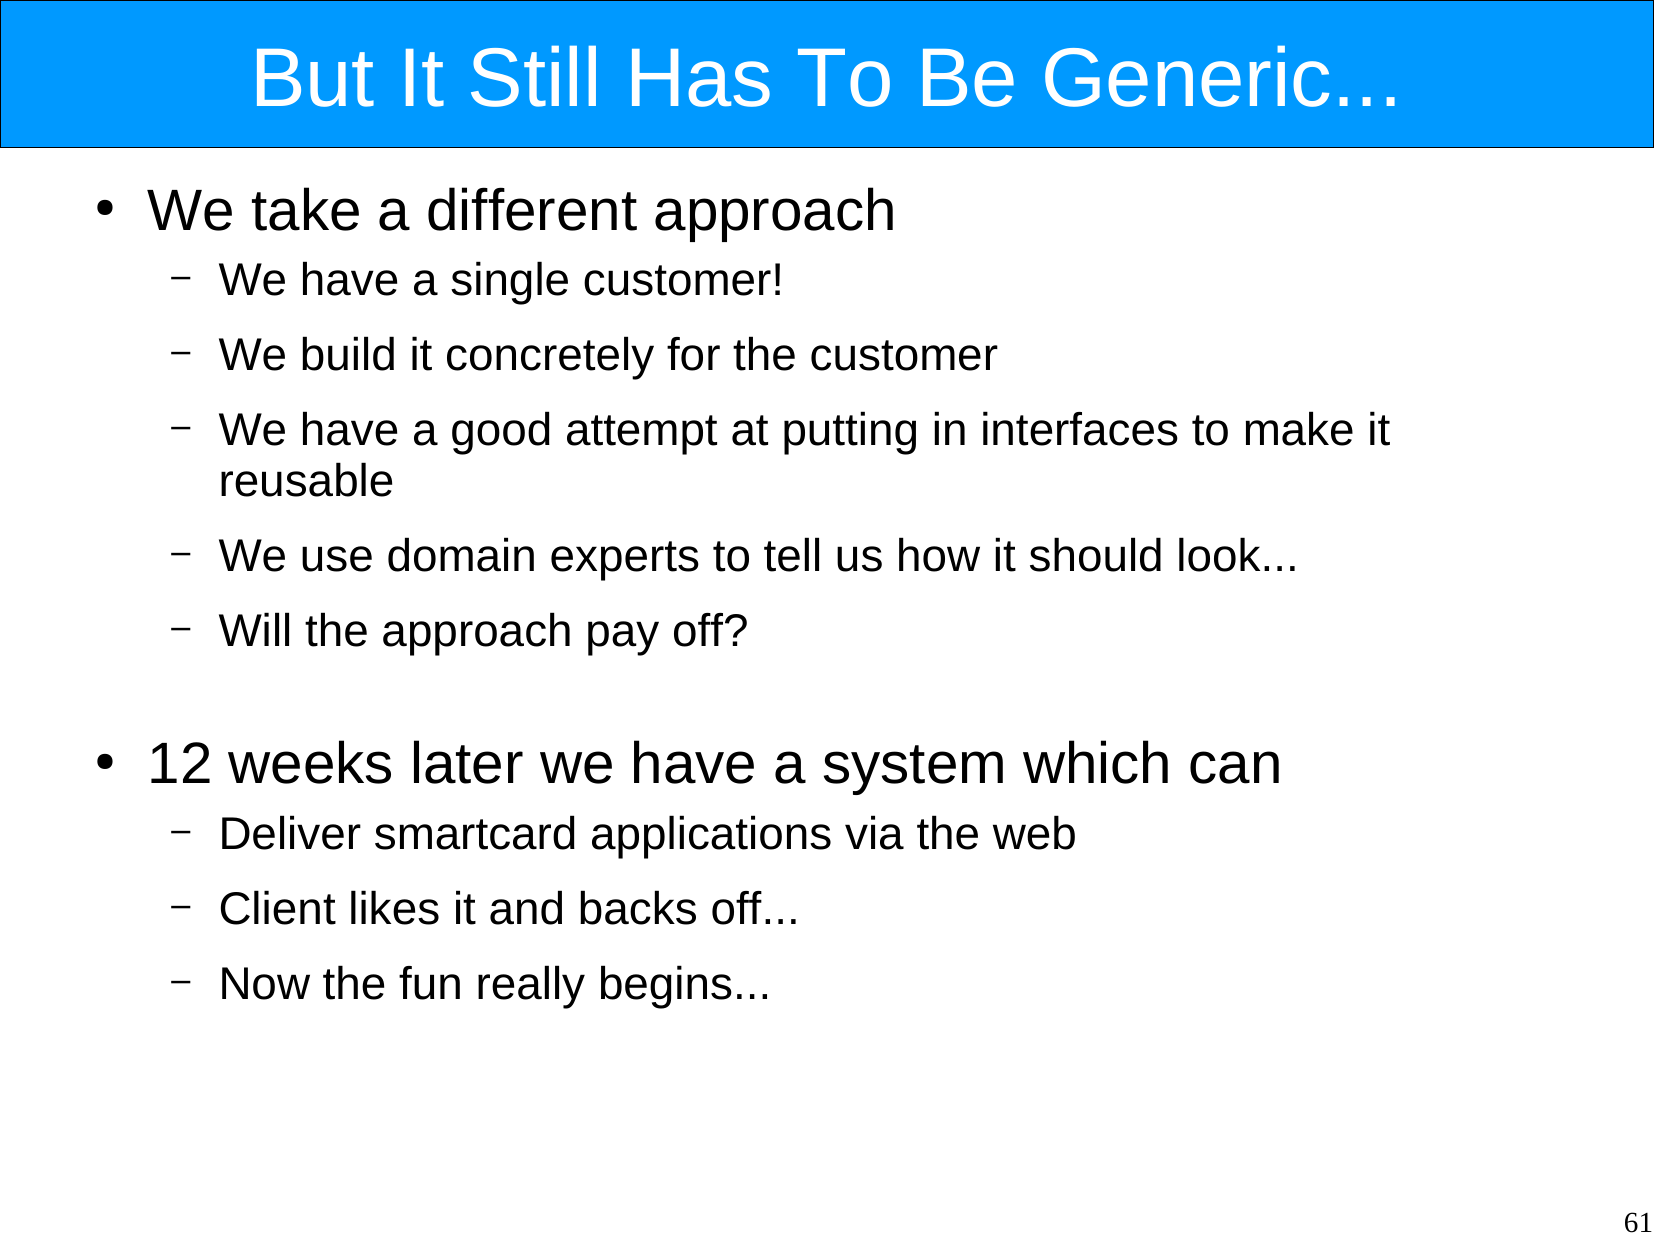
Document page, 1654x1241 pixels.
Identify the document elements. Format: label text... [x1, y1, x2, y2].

list We take a different approach We have a single customer! We build it concretely for the customer We have a good attempt at putting in interfaces to make it reusable We use domain experts to tell us how it should look... Will the approach pay off? 12 weeks later we have a system which can Deliver smartcard applications via the web Client likes it and backs off... Now the fun really begins... [76, 177, 1565, 1196]
title But It Still Has To Be Generic... [82, 21, 1571, 135]
